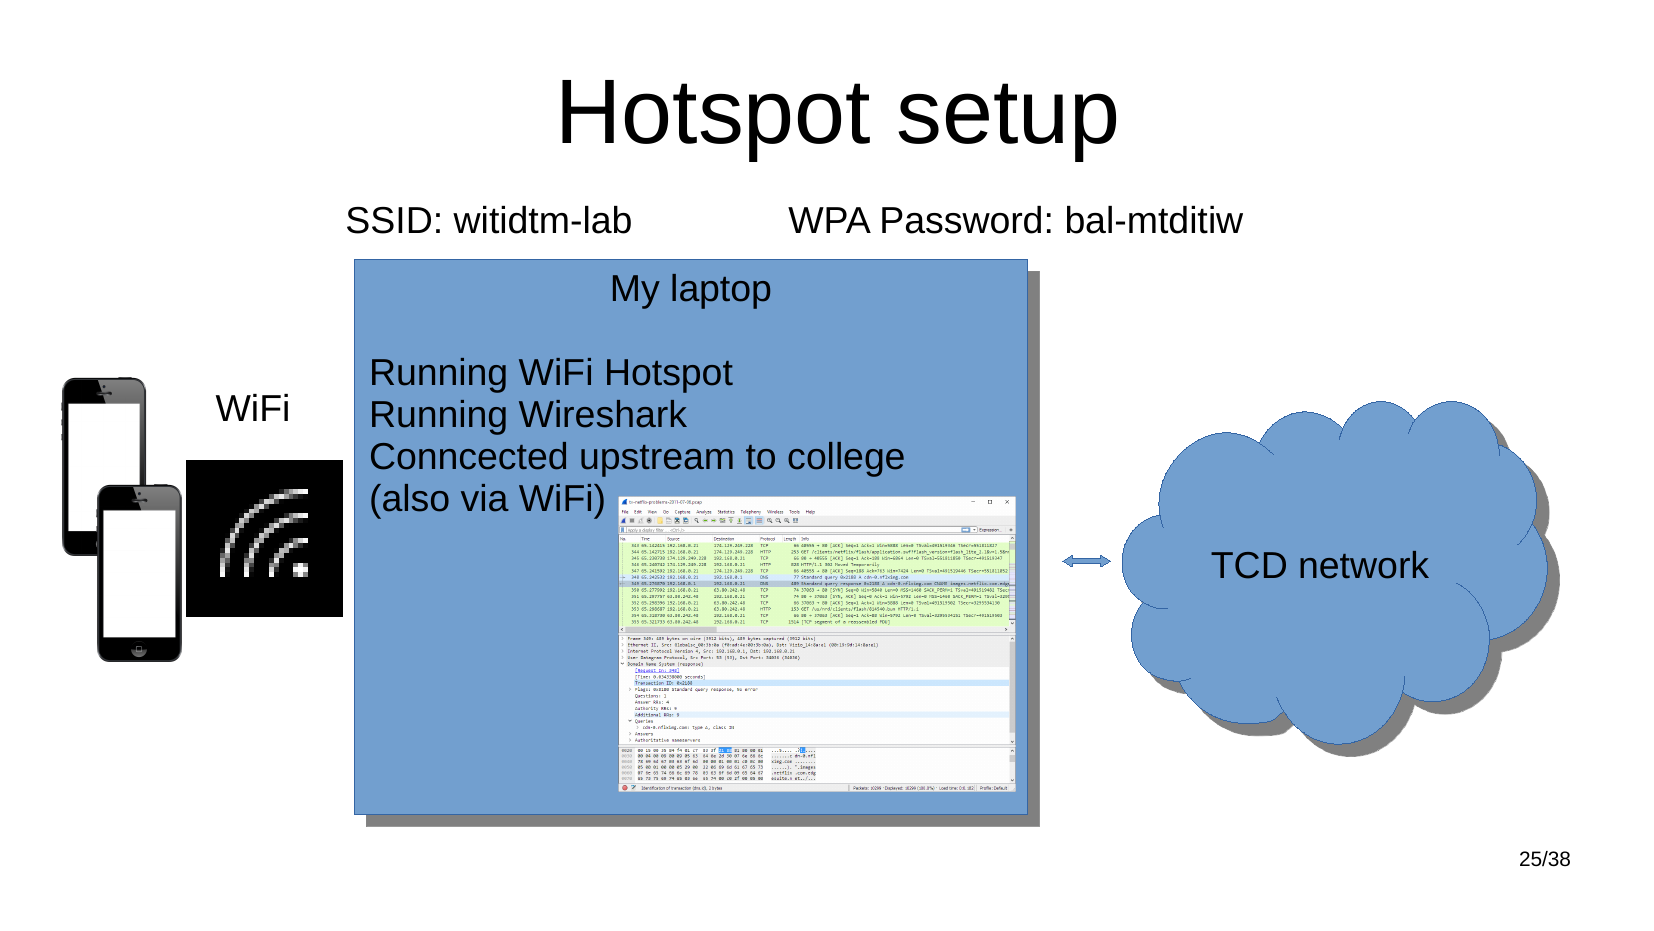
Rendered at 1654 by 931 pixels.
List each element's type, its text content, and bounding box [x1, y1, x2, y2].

text_box My laptop Running WiFi Hotspot Running Wireshark Conncected upstream to college (also via WiFi) [354, 259, 1028, 815]
text_box WiFi [200, 380, 308, 438]
text_box [1062, 555, 1111, 567]
text_box TCD network [1122, 401, 1548, 745]
picture [186, 460, 343, 617]
title Hotspot setup [94, 33, 1583, 189]
picture [59, 377, 184, 662]
text_box SSID: witidtm-lab WPA Password: bal-mtditiw [330, 192, 1571, 250]
picture [618, 496, 1016, 792]
